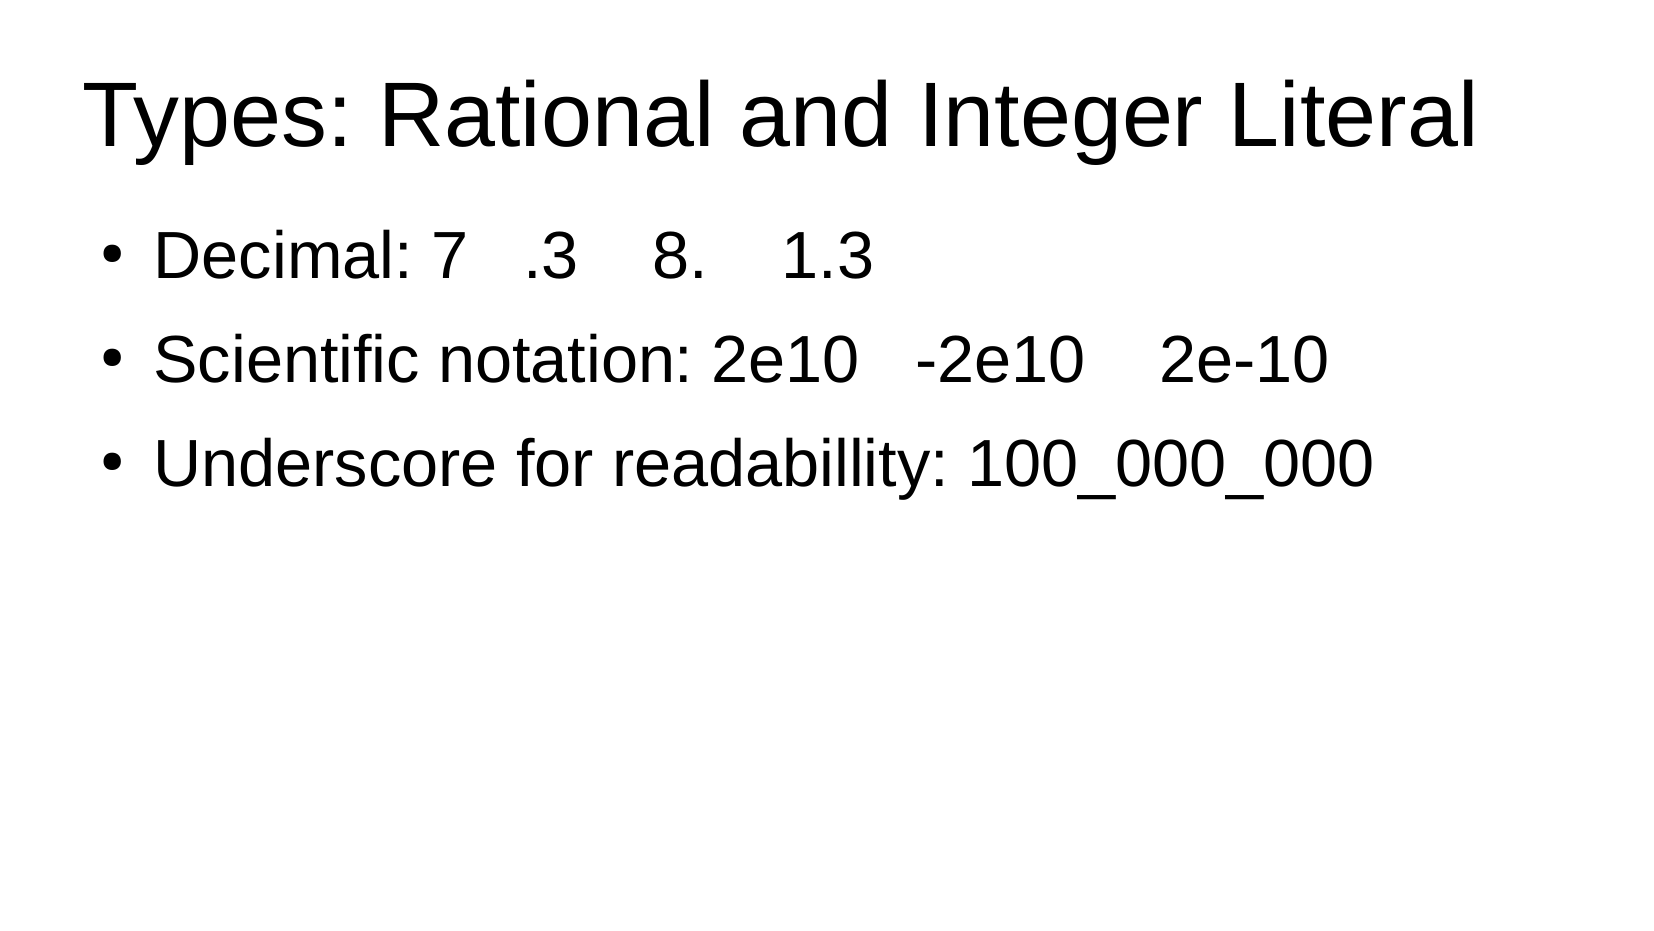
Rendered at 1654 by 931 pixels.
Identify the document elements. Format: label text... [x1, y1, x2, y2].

list Decimal: 7 .3 8. 1.3 Scientific notation: 2e10 -2e10 2e-10 Underscore for readabillity: 100_000_000 [82, 217, 1571, 758]
title Types: Rational and Integer Literal [82, 37, 1571, 193]
